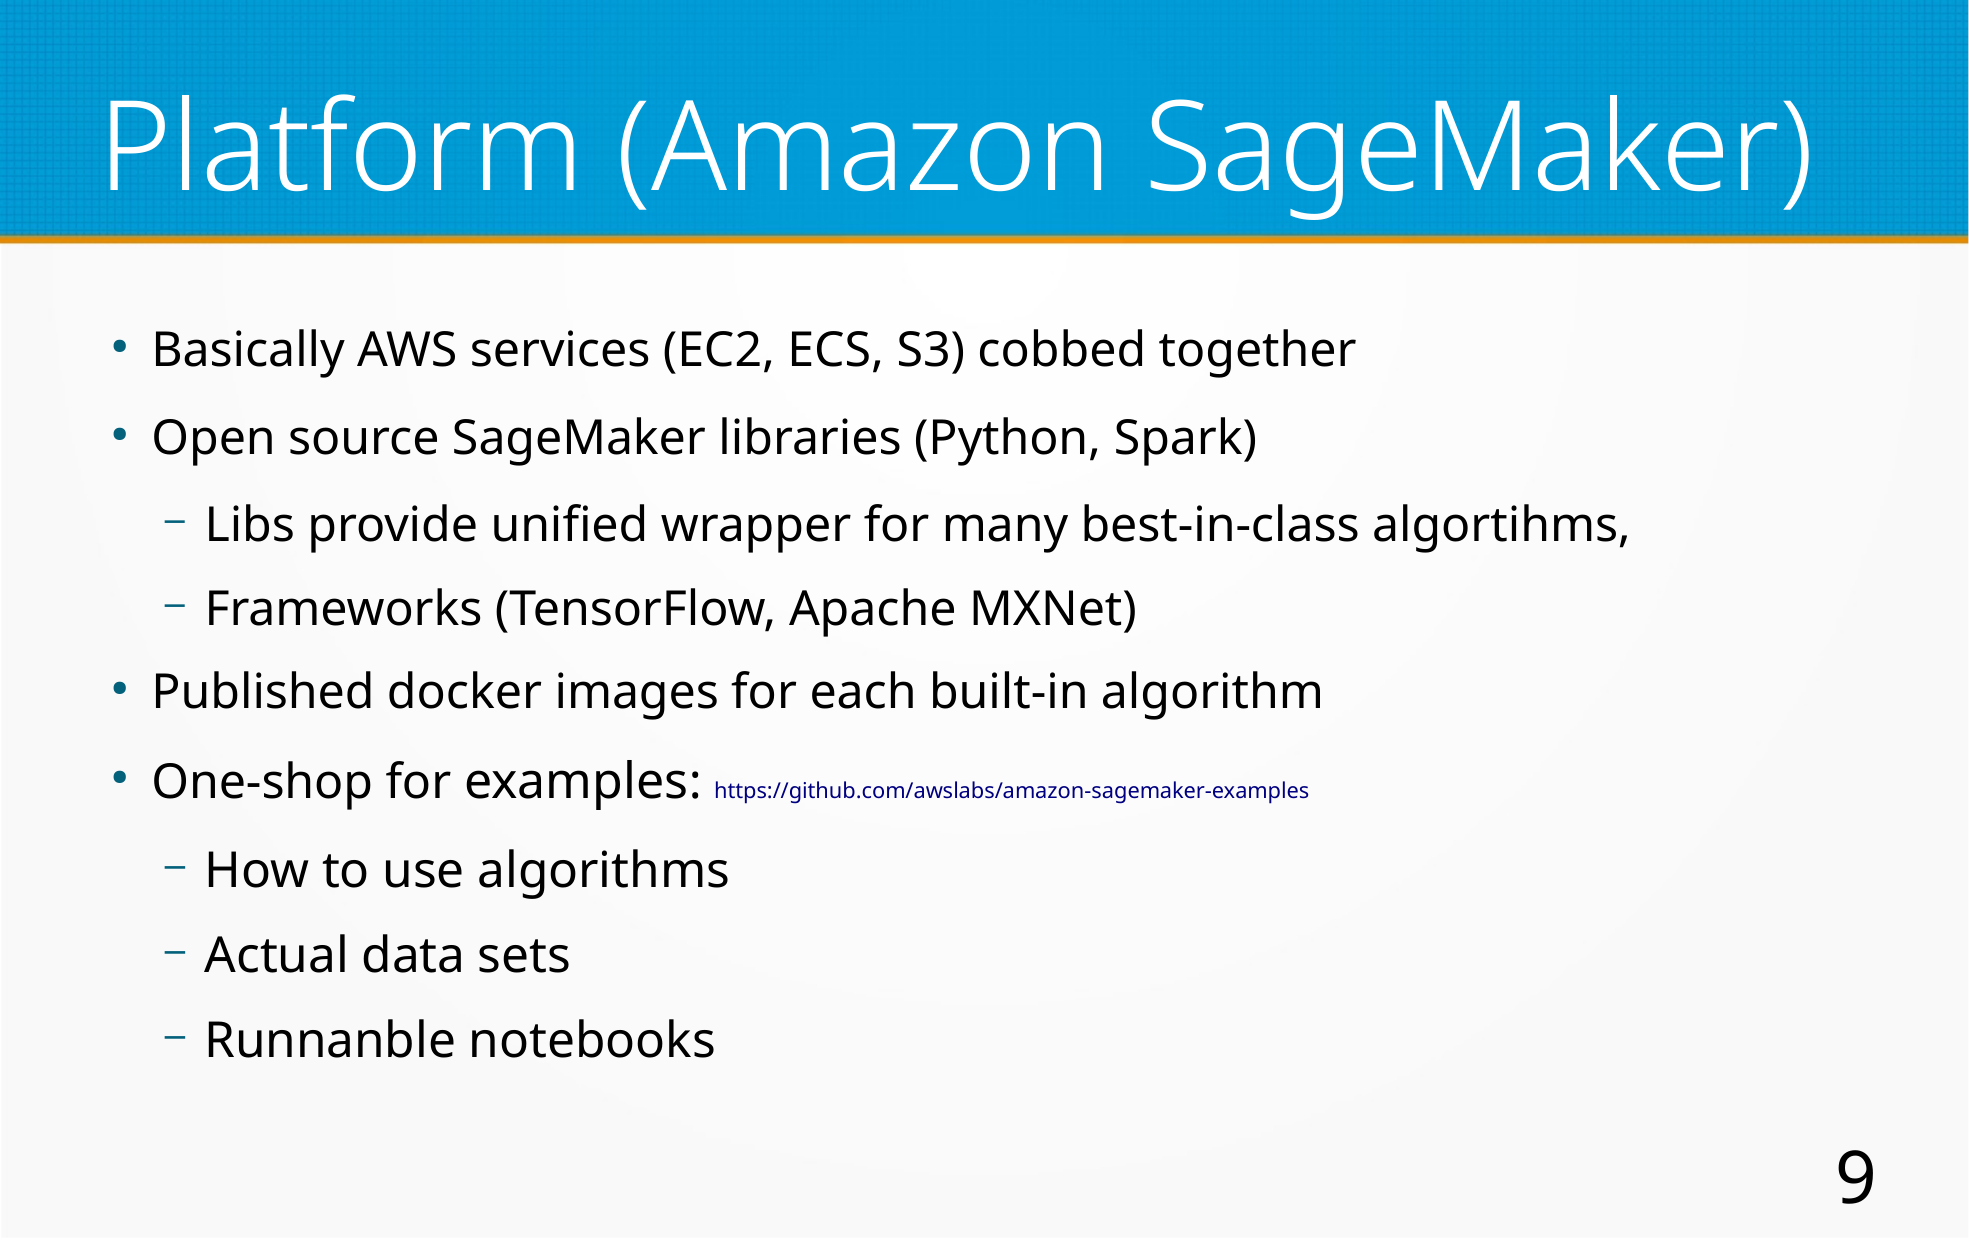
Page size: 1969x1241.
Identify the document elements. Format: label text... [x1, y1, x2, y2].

title Platform (Amazon SageMaker) [98, 19, 1870, 227]
text_box 9 [1830, 1127, 1966, 1224]
list Basically AWS services (EC2, ECS, S3) cobbed together Open source SageMaker libraries (Python, Spark) Libs provide unified wrapper for many best-in-class algortihms, Frameworks (TensorFlow, Apache MXNet) Published docker images for each built-in algorithm One-shop for examples: https://github.com/awslabs/amazon-sagemaker-examples How to use algorithms Actual data sets Runnanble notebooks [98, 315, 1861, 1081]
picture [0, 233, 1969, 1241]
